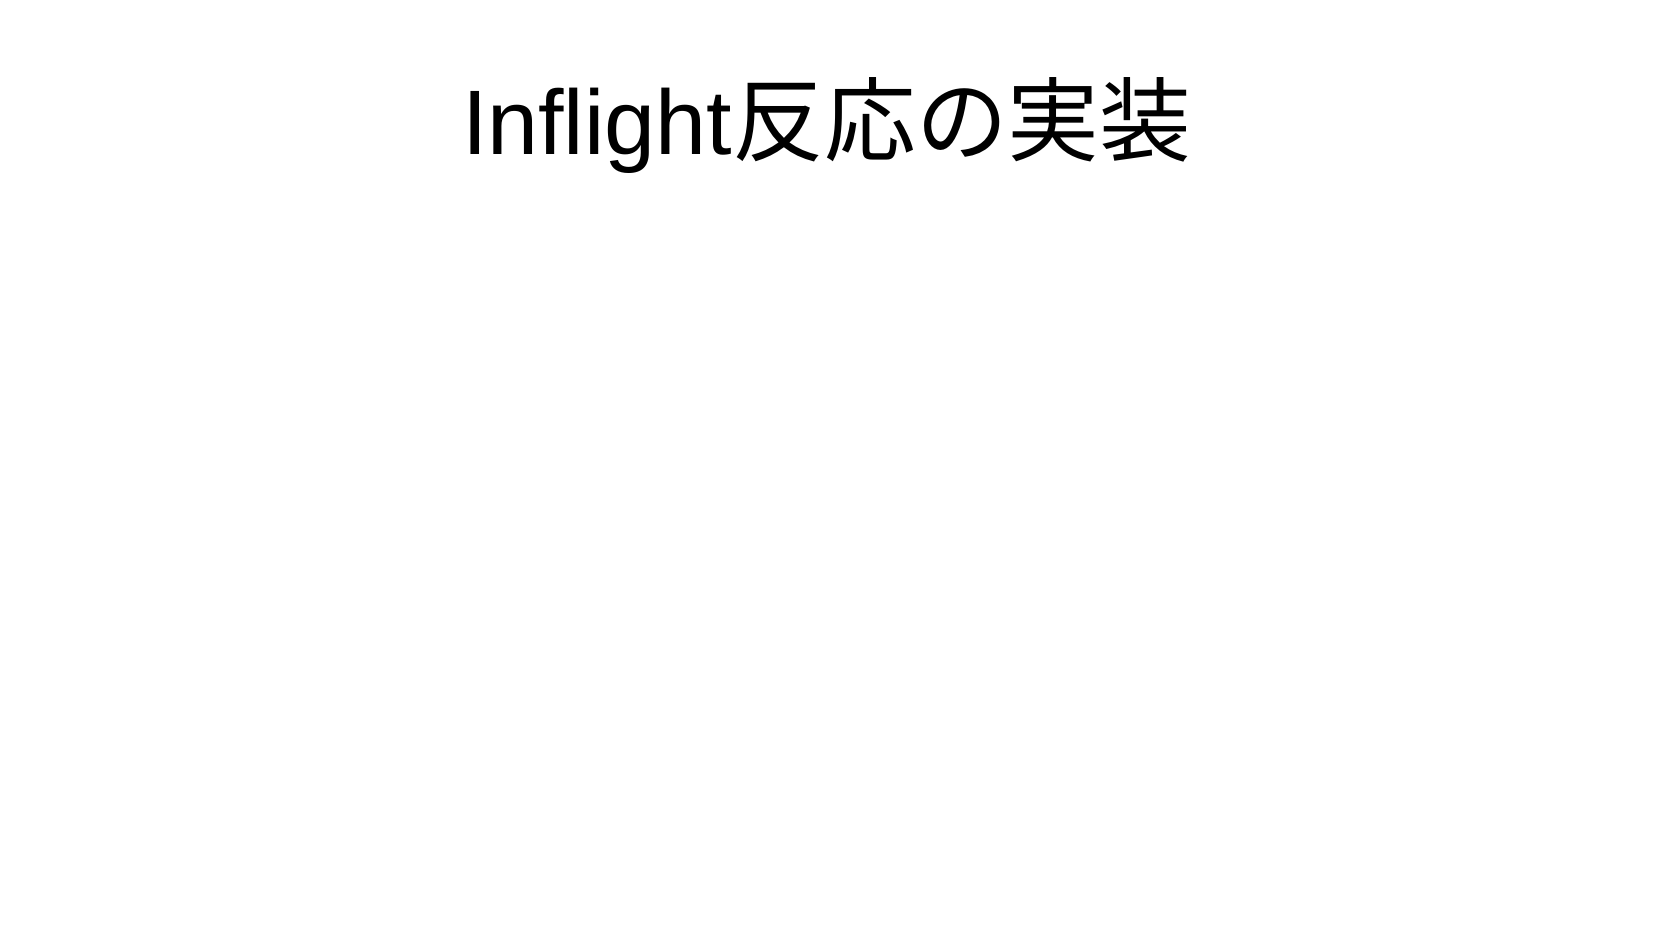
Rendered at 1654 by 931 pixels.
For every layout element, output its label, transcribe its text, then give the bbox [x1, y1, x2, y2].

title Inflight反応の実装 [82, 37, 1571, 193]
